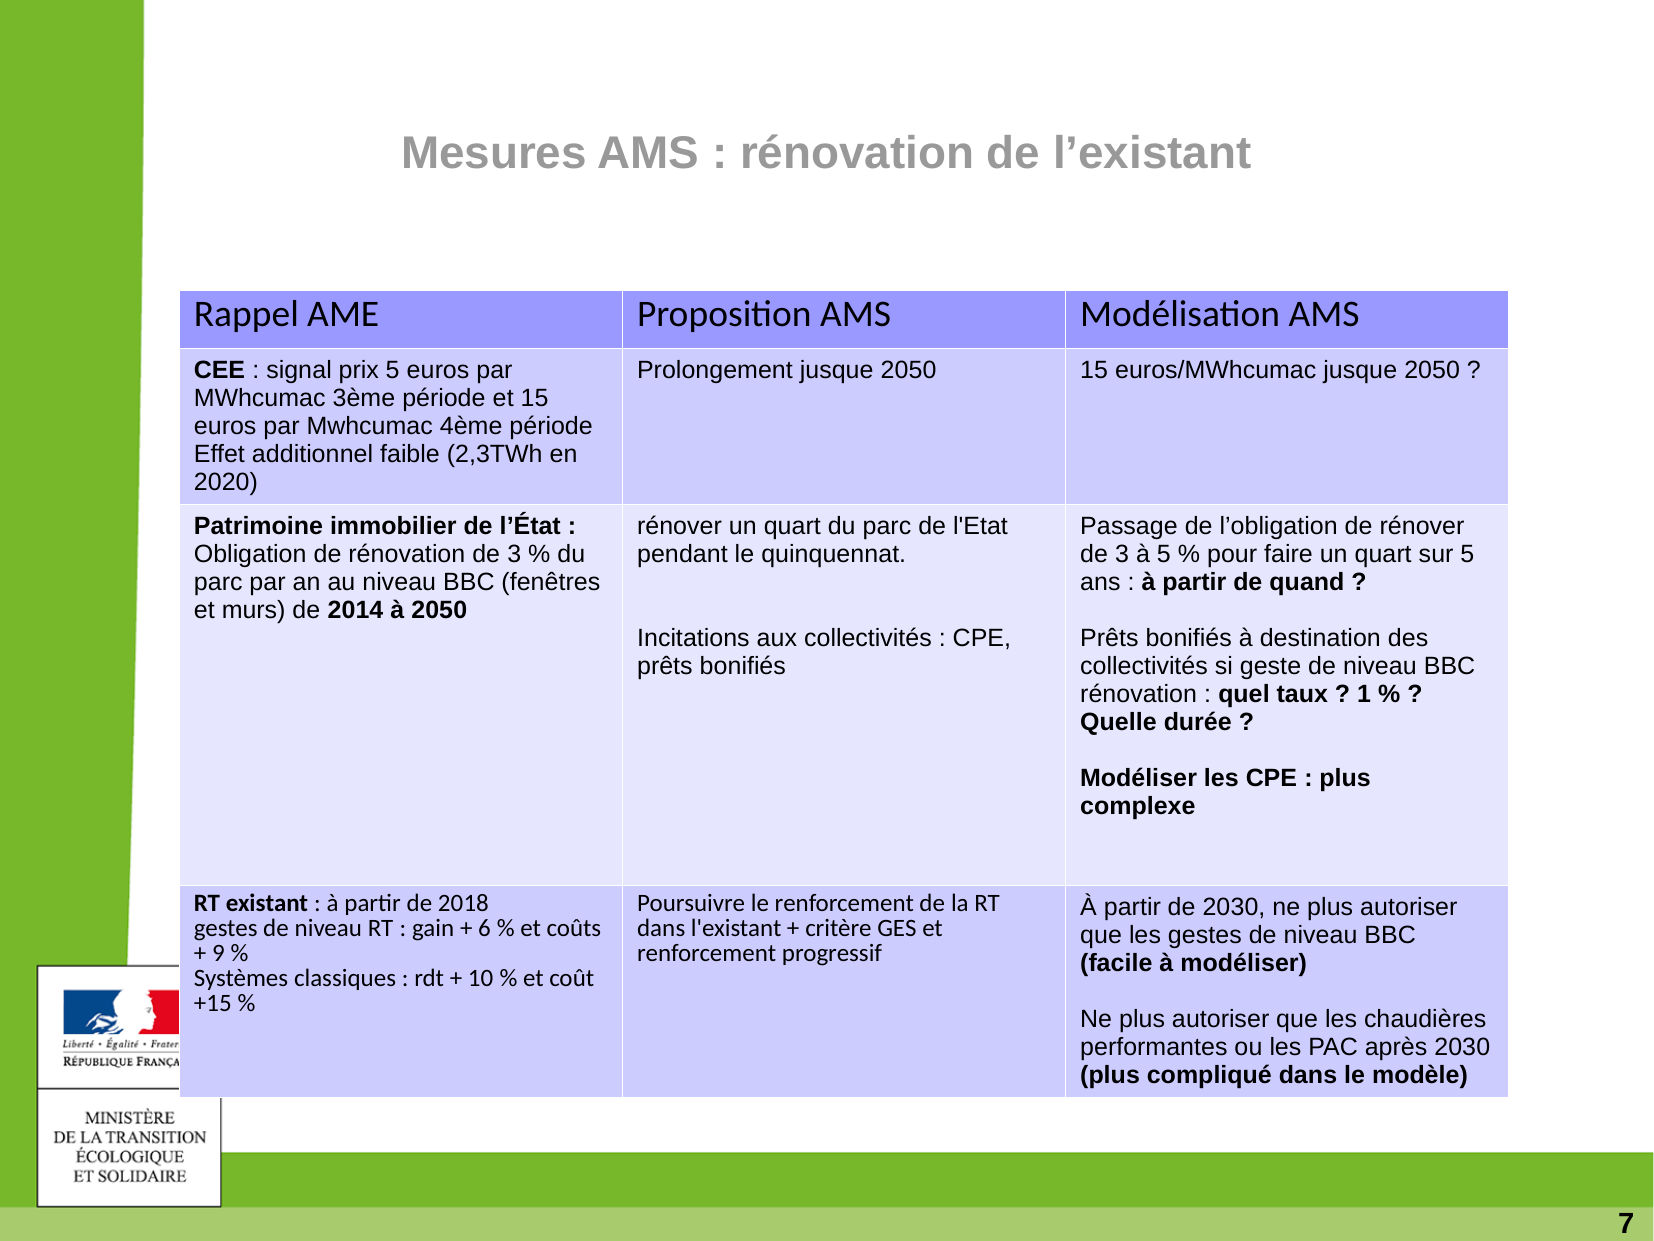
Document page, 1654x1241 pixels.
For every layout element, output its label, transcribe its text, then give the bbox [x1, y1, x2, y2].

table_cell CEE : signal prix 5 euros par MWhcumac 3ème période et 15 euros par Mwhcumac 4ème période Effet additionnel faible (2,3TWh en 2020) [180, 349, 622, 504]
table_header Modélisation AMS [1066, 291, 1508, 348]
picture [0, 0, 1654, 1241]
table_header Rappel AME [180, 291, 622, 348]
table_cell Prolongement jusque 2050 [623, 349, 1065, 504]
table_cell Patrimoine immobilier de l’État : Obligation de rénovation de 3 % du parc par an au niveau BBC (fenêtres et murs) de 2014 à 2050 [180, 505, 622, 885]
table_cell Poursuivre le renforcement de la RT dans l'existant + critère GES et renforcement progressif [623, 886, 1065, 1097]
table_cell À partir de 2030, ne plus autoriser que les gestes de niveau BBC (facile à modéliser) Ne plus autoriser que les chaudières performantes ou les PAC après 2030 (plus compliqué dans le modèle) [1066, 886, 1508, 1097]
table_header Proposition AMS [623, 291, 1065, 348]
table_cell 15 euros/MWhcumac jusque 2050 ? [1066, 349, 1508, 504]
table_cell rénover un quart du parc de l'Etat pendant le quinquennat. Incitations aux collectivités : CPE, prêts bonifiés [623, 505, 1065, 885]
table_cell Passage de l’obligation de rénover de 3 à 5 % pour faire un quart sur 5 ans : à partir de quand ? Prêts bonifiés à destination des collectivités si geste de niveau BBC rénovation : quel taux ? 1 % ? Quelle durée ? Modéliser les CPE : plus complexe [1066, 505, 1508, 885]
title Mesures AMS : rénovation de l’existant [82, 49, 1571, 257]
table_cell RT existant : à partir de 2018 gestes de niveau RT : gain + 6 % et coûts + 9 % Systèmes classiques : rdt + 10 % et coût +15 % [180, 886, 622, 1097]
